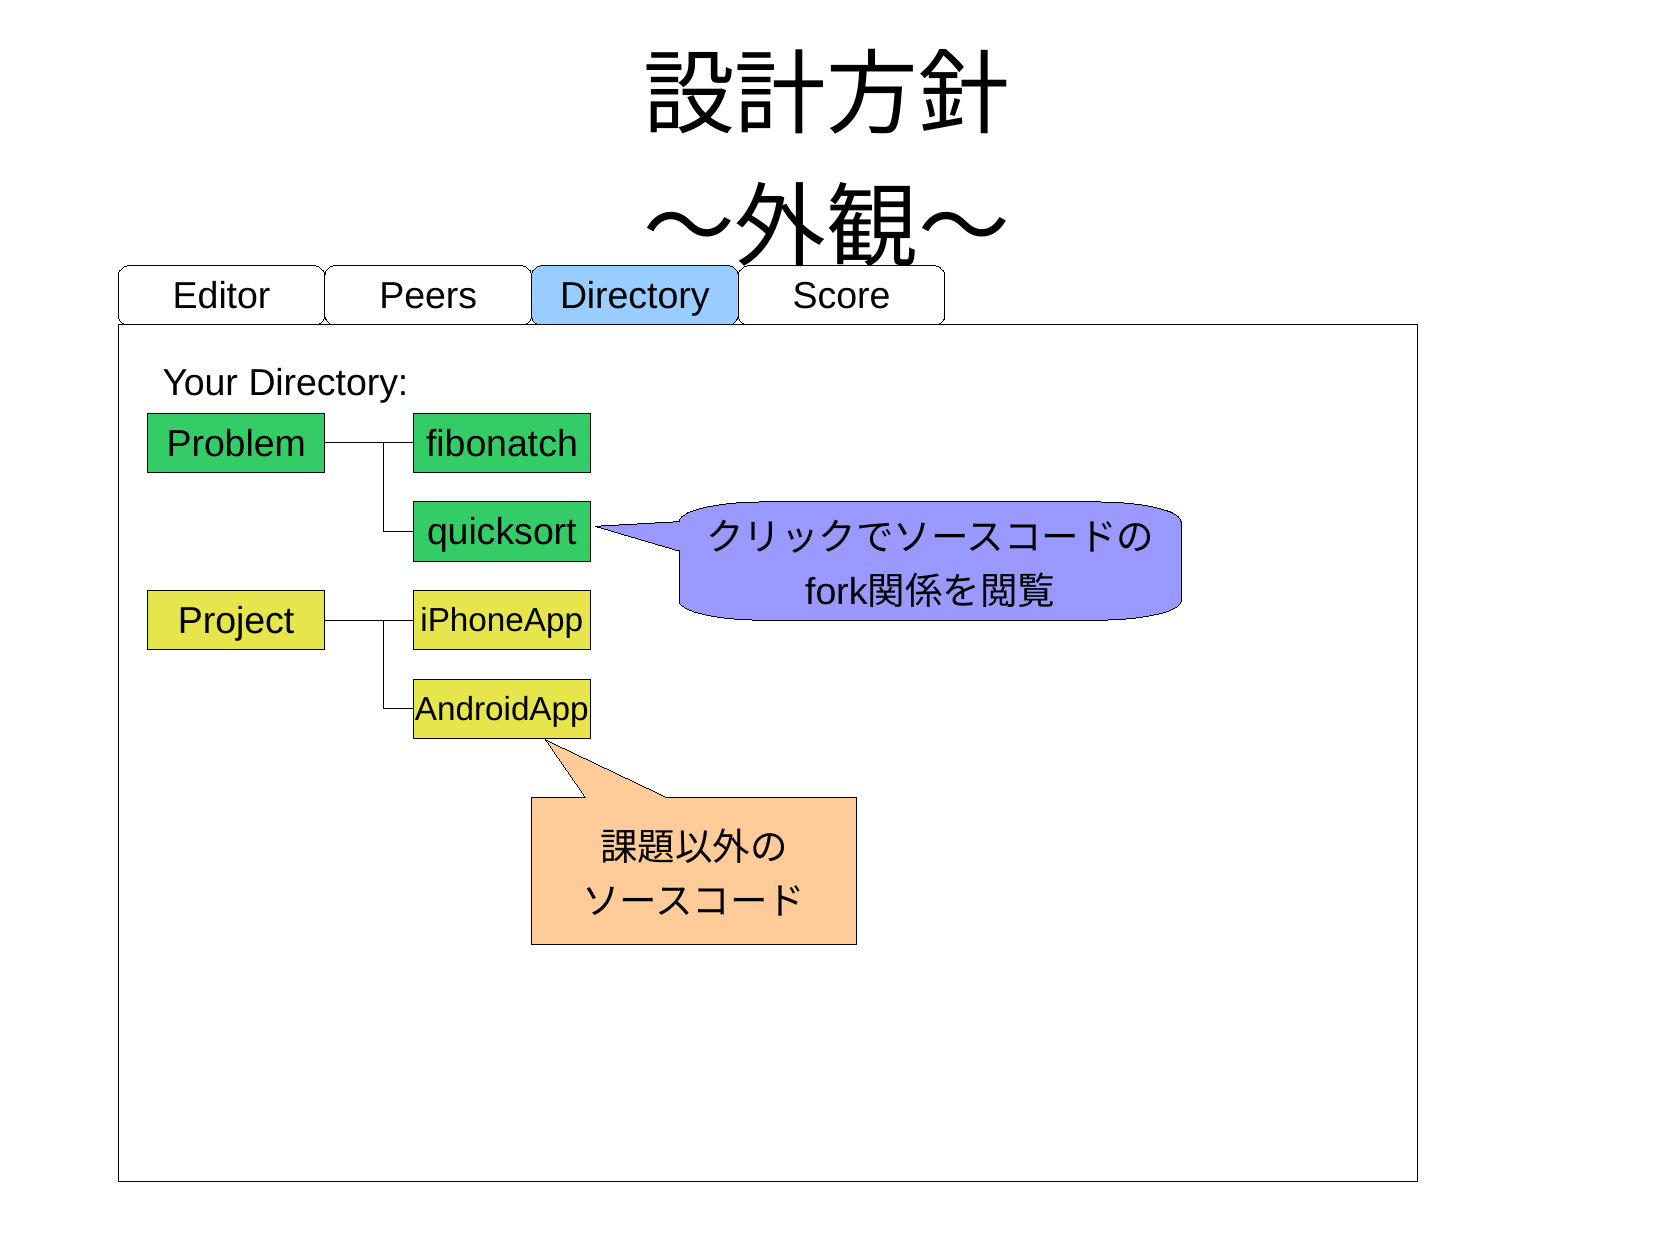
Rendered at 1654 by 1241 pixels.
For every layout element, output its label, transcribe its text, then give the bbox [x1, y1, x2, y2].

text_box iPhoneApp [413, 590, 591, 650]
text_box クリックでソースコードの fork関係を閲覧 [595, 501, 1182, 621]
text_box Directory [531, 265, 738, 324]
text_box quicksort [413, 501, 591, 562]
text_box 課題以外の ソースコード [531, 739, 857, 945]
text_box Score [738, 265, 945, 325]
text_box Peers [325, 265, 532, 324]
title 設計方針 ～外観～ [82, 36, 1571, 270]
text_box Editor [118, 265, 325, 324]
text_box fibonatch [413, 413, 591, 473]
text_box AndroidApp [413, 679, 591, 739]
text_box Problem [147, 413, 325, 473]
text_box Project [147, 590, 325, 650]
text_box Your Directory: [147, 354, 798, 412]
